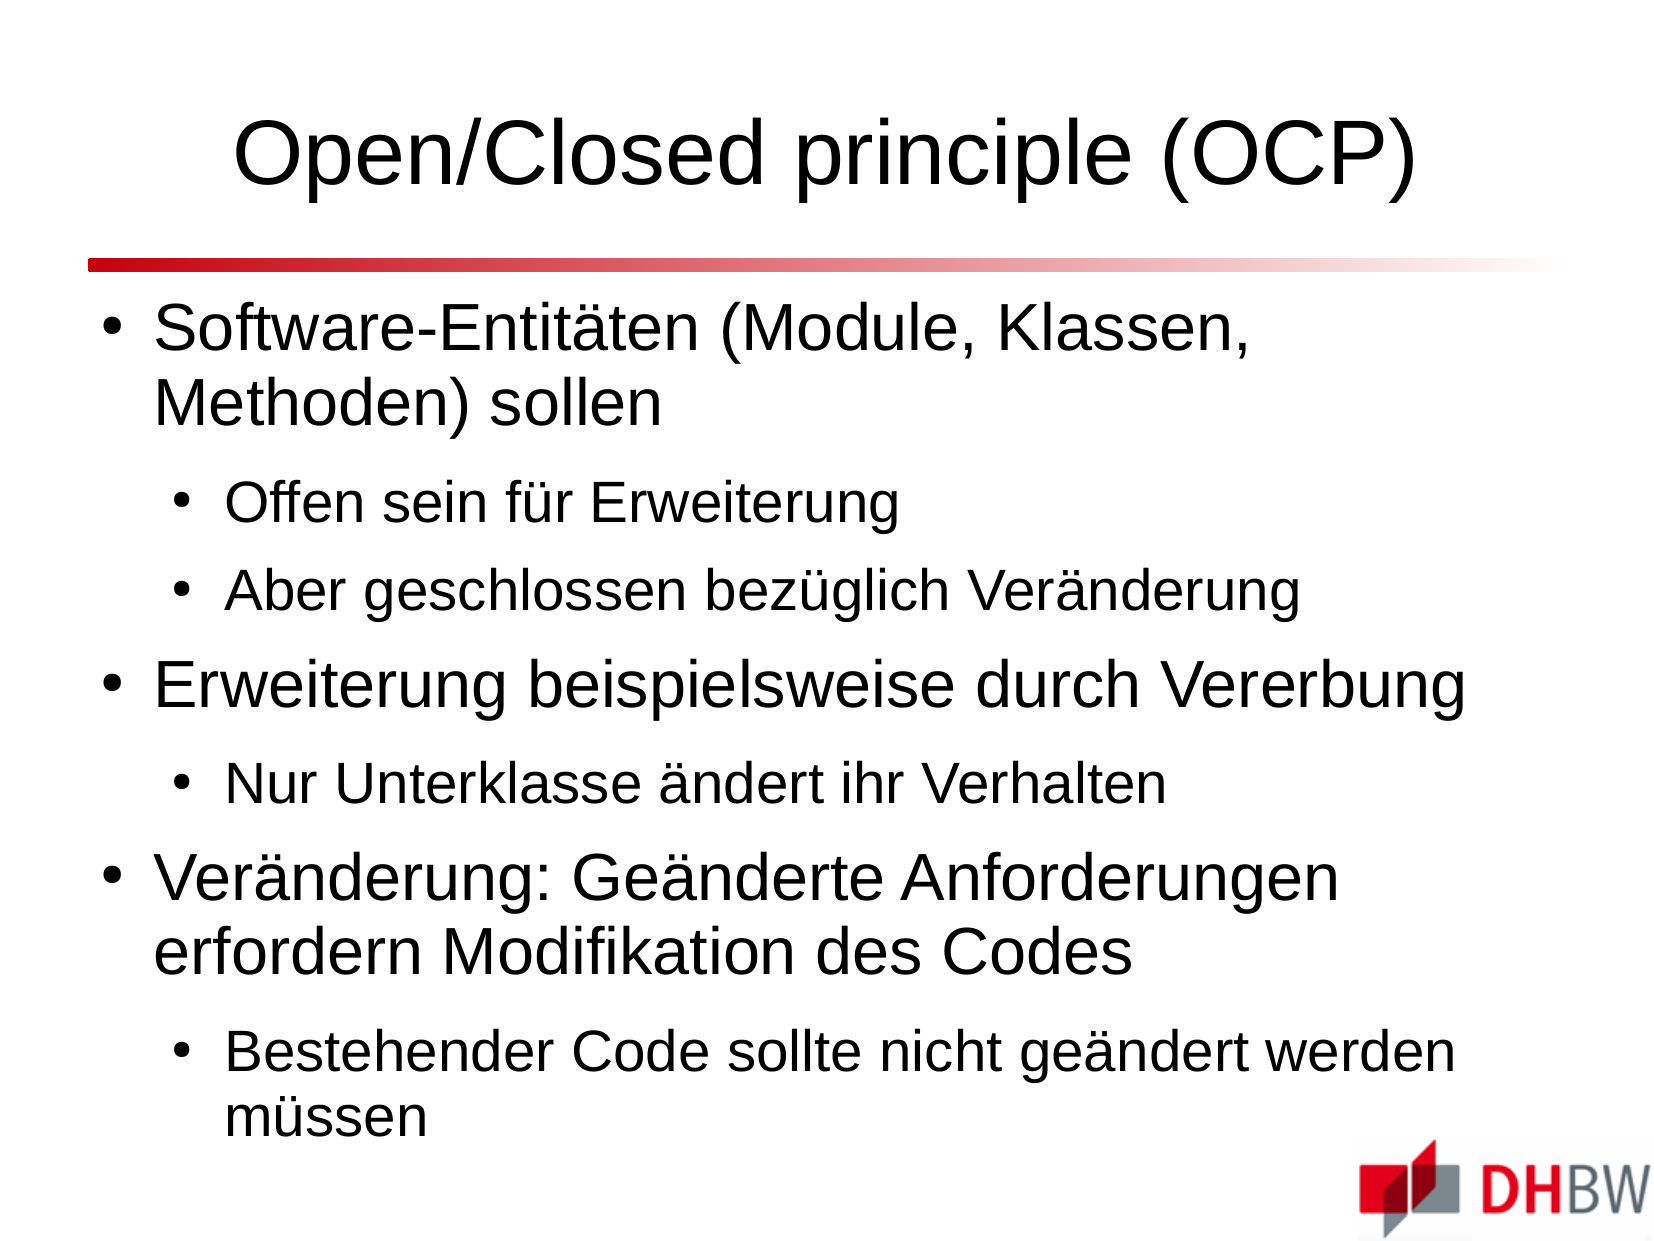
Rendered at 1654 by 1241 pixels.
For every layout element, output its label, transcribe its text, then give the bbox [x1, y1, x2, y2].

picture [1358, 1137, 1652, 1241]
title Open/Closed principle (OCP) [82, 56, 1571, 250]
list Software-Entitäten (Module, Klassen, Methoden) sollen Offen sein für Erweiterung Aber geschlossen bezüglich Veränderung Erweiterung beispielsweise durch Vererbung Nur Unterklasse ändert ihr Verhalten Veränderung: Geänderte Anforderungen erfordern Modifikation des Codes Bestehender Code sollte nicht geändert werden müssen [82, 290, 1571, 1148]
